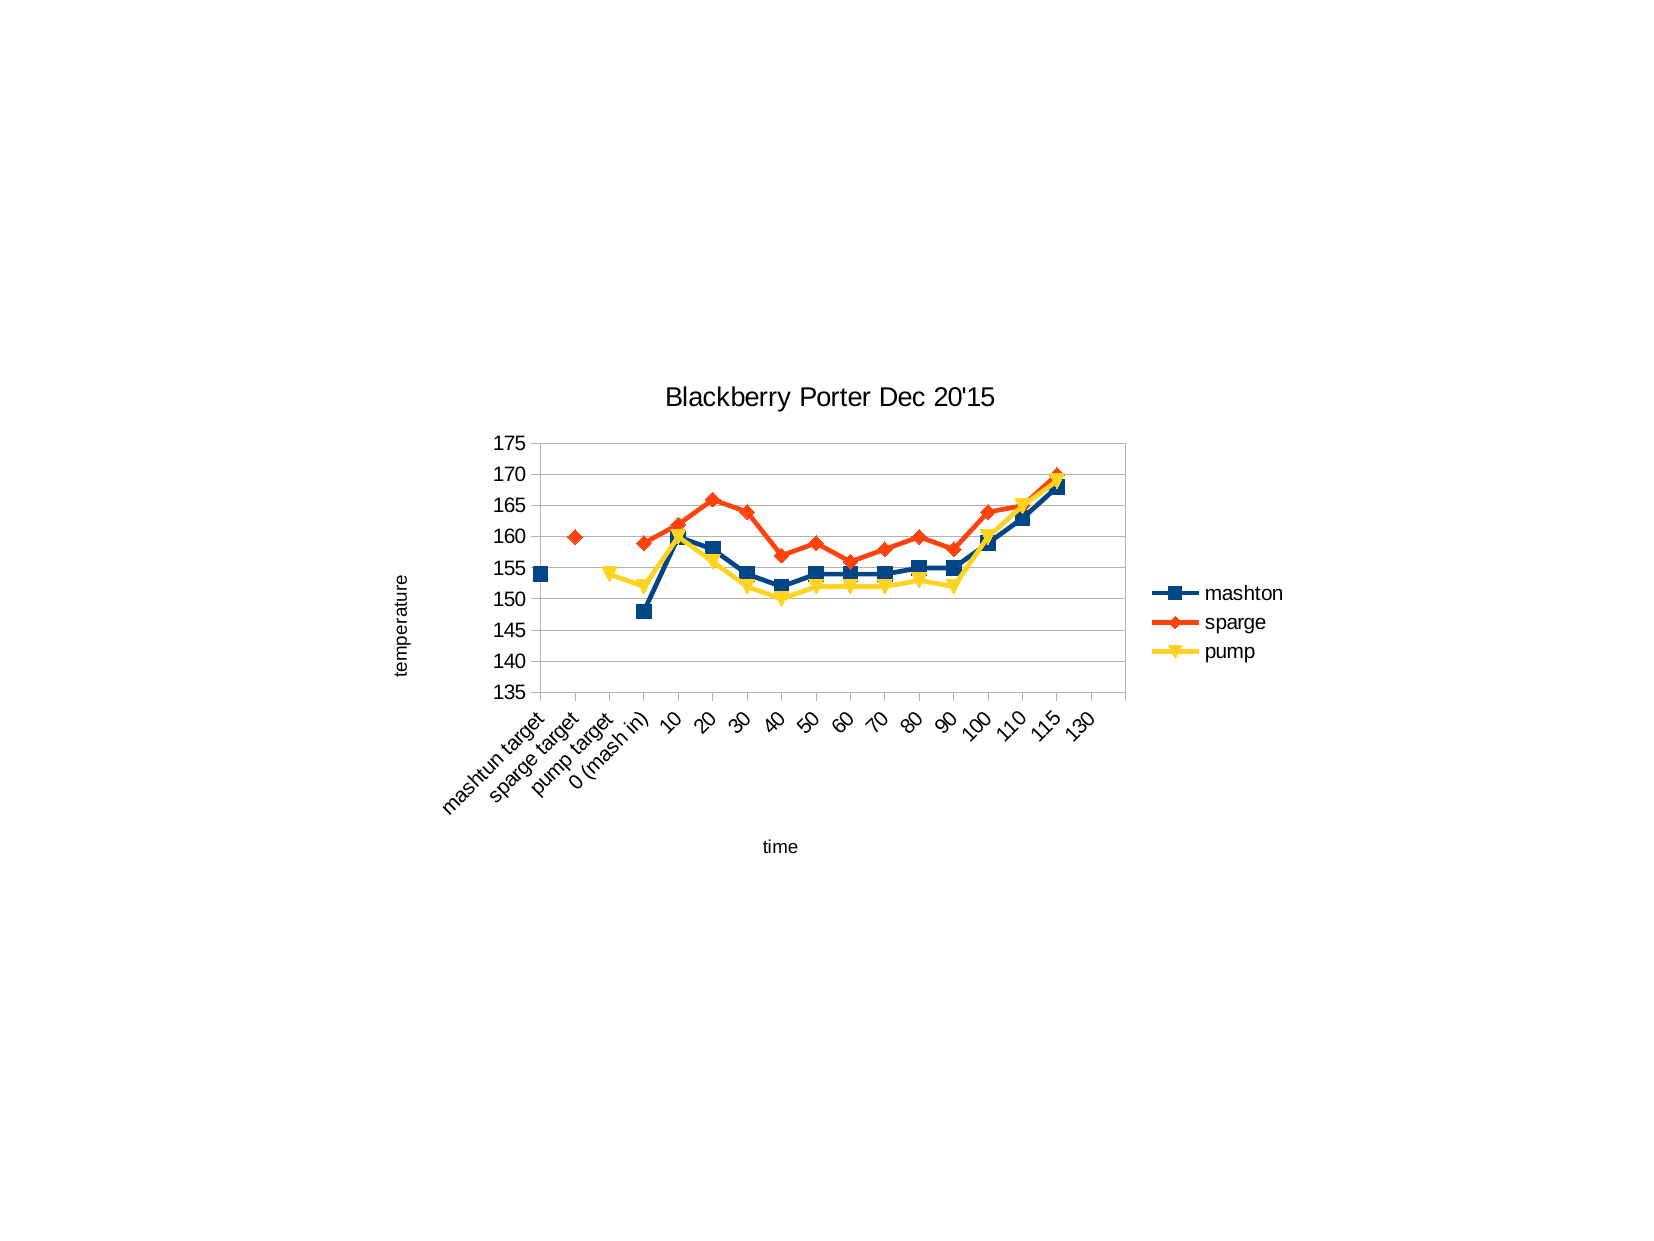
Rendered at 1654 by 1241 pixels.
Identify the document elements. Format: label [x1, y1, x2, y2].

chart [357, 356, 1303, 889]
